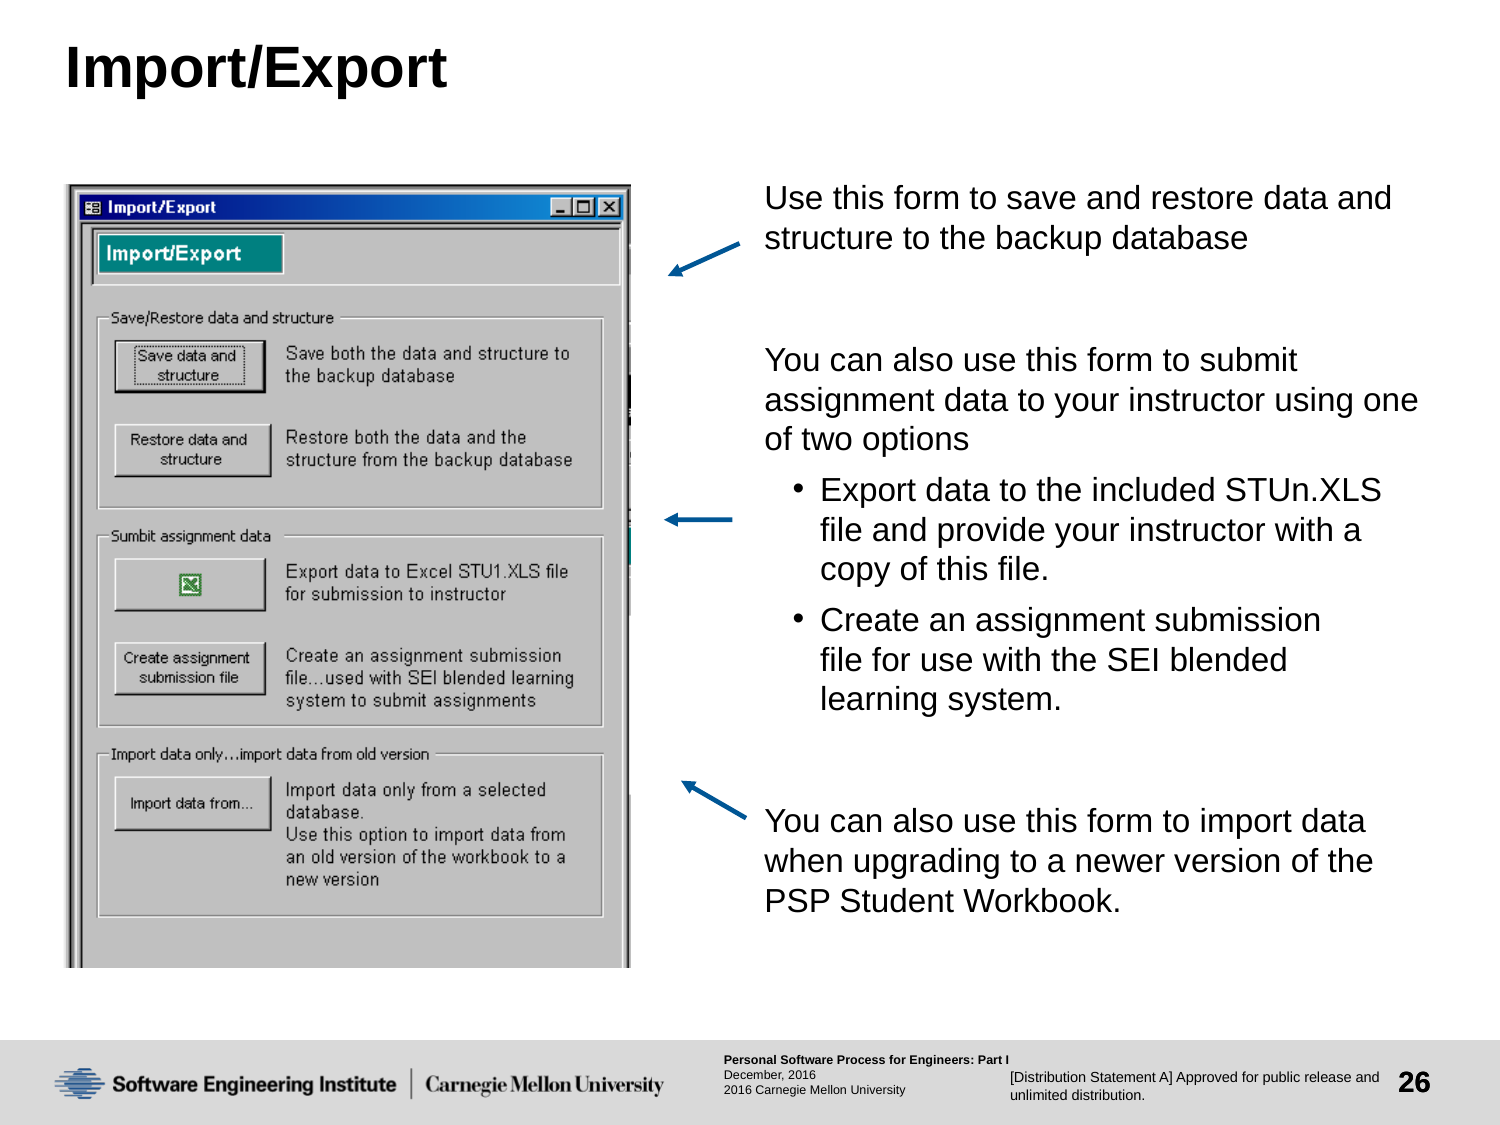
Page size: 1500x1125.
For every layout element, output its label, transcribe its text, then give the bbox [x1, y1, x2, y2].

title Import/Export [65, 37, 1313, 148]
list Use this form to save and restore data and structure to the backup database You can also use this form to submit assignment data to your instructor using one of two options Export data to the included STUn.XLS file and provide your instructor with a copy of this file. Create an assignment submission file for use with the SEI blended learning system. You can also use this form to import data when upgrading to a newer version of the PSP Student Workbook. [764, 176, 1432, 1009]
picture [63, 184, 631, 968]
picture [46, 1061, 673, 1104]
